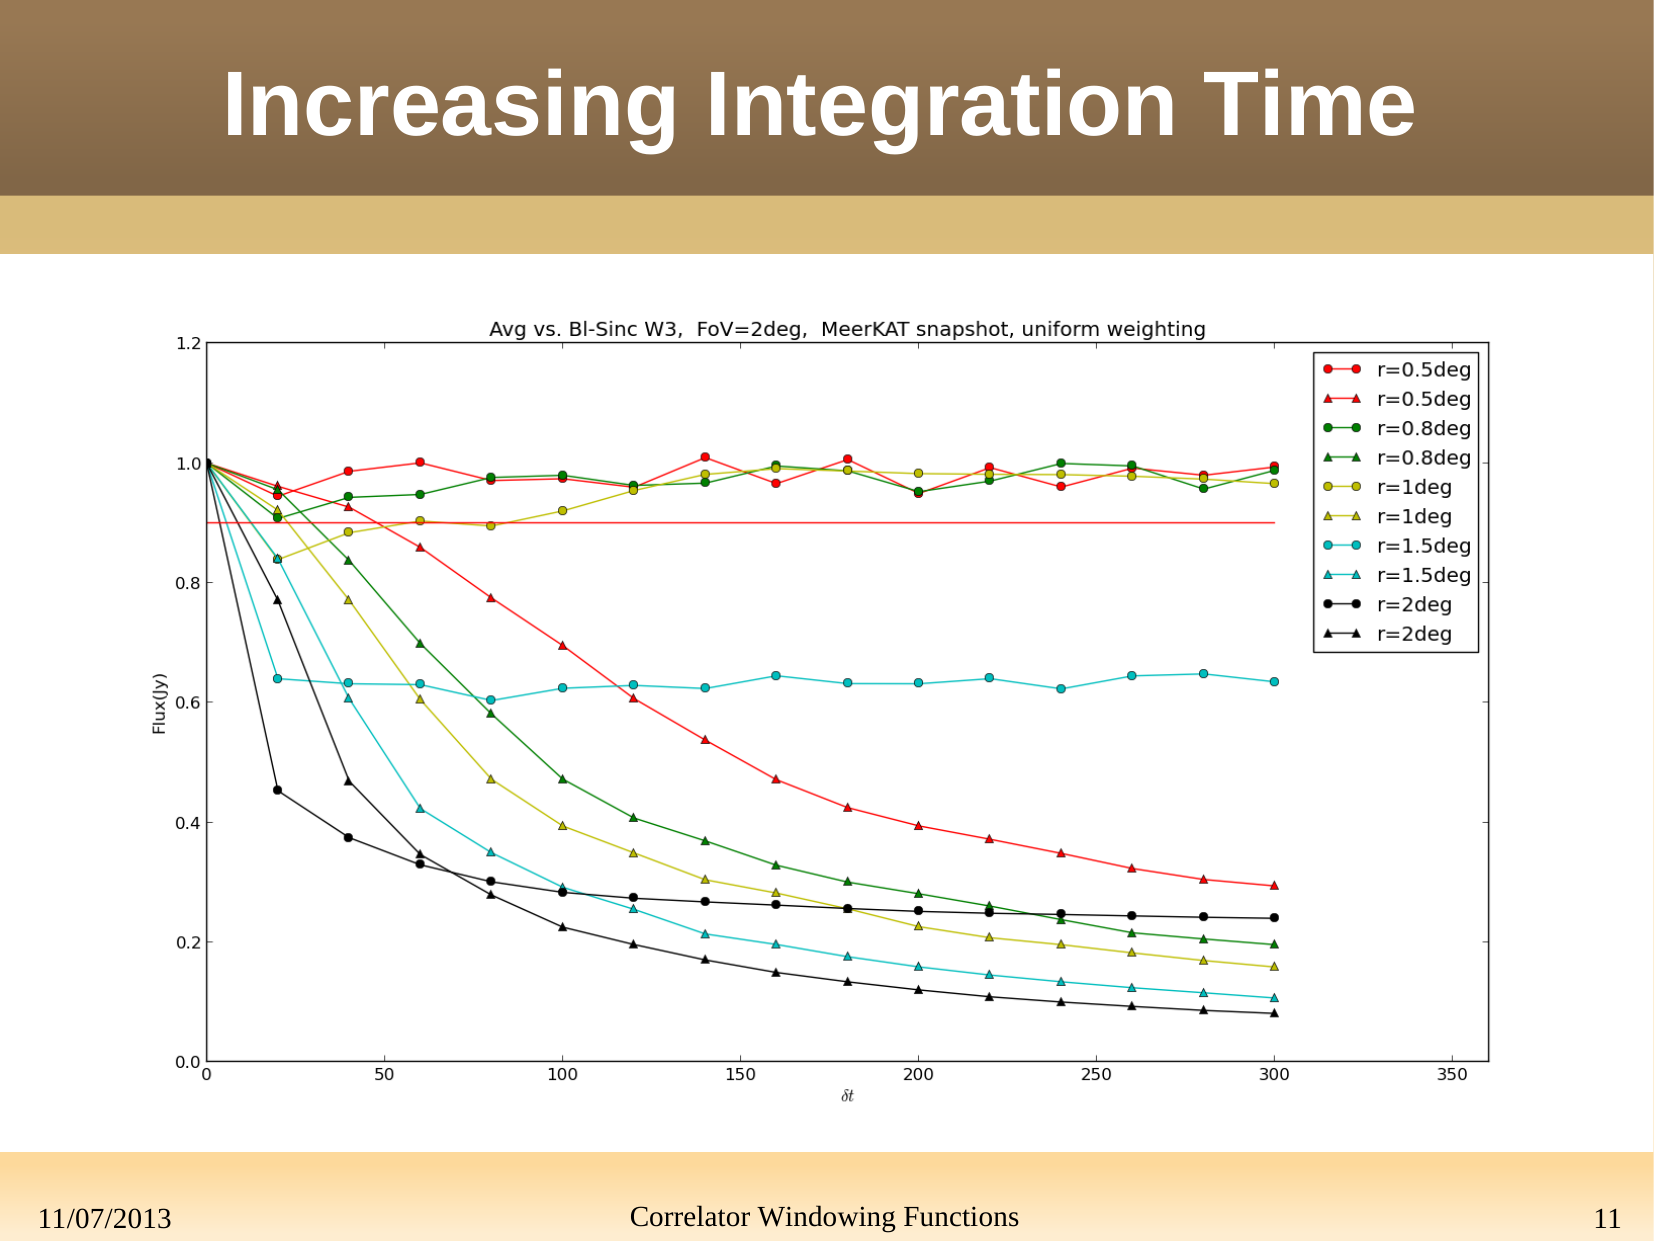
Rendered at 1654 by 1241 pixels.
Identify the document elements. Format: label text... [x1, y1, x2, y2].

picture [0, 0, 1654, 1241]
title Increasing Integration Time [76, 0, 1565, 208]
